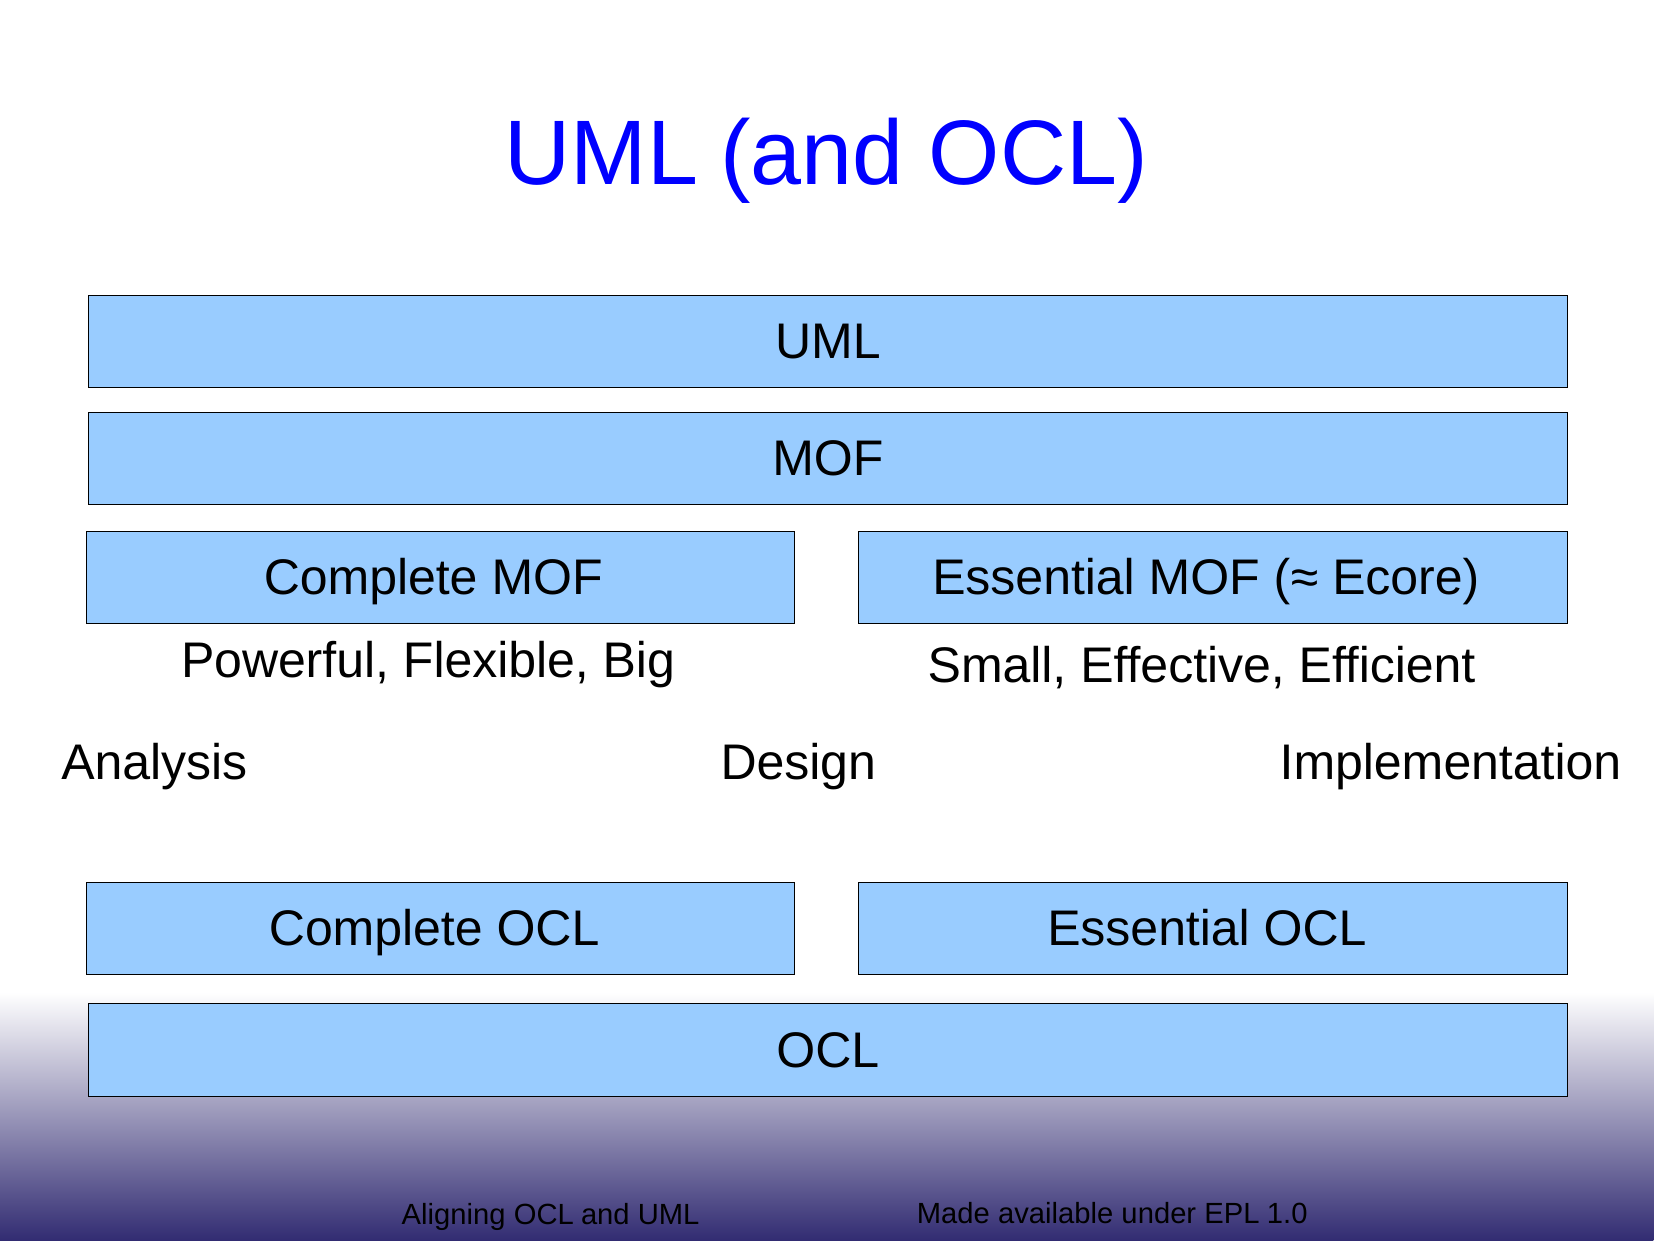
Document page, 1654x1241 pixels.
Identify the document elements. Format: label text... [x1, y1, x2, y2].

text_box Powerful, Flexible, Big [166, 625, 797, 696]
text_box Analysis [46, 726, 263, 798]
text_box MOF [88, 412, 1568, 505]
text_box Essential MOF (≈ Ecore) [858, 531, 1568, 624]
text_box Essential OCL [858, 882, 1568, 975]
text_box Implementation [1264, 726, 1637, 798]
title UML (and OCL) [82, 49, 1571, 257]
text_box Complete MOF [86, 531, 795, 624]
text_box Small, Effective, Efficient [912, 629, 1516, 701]
text_box OCL [88, 1003, 1568, 1097]
text_box UML [88, 295, 1568, 388]
text_box Complete OCL [86, 882, 795, 975]
text_box Design [705, 726, 891, 798]
